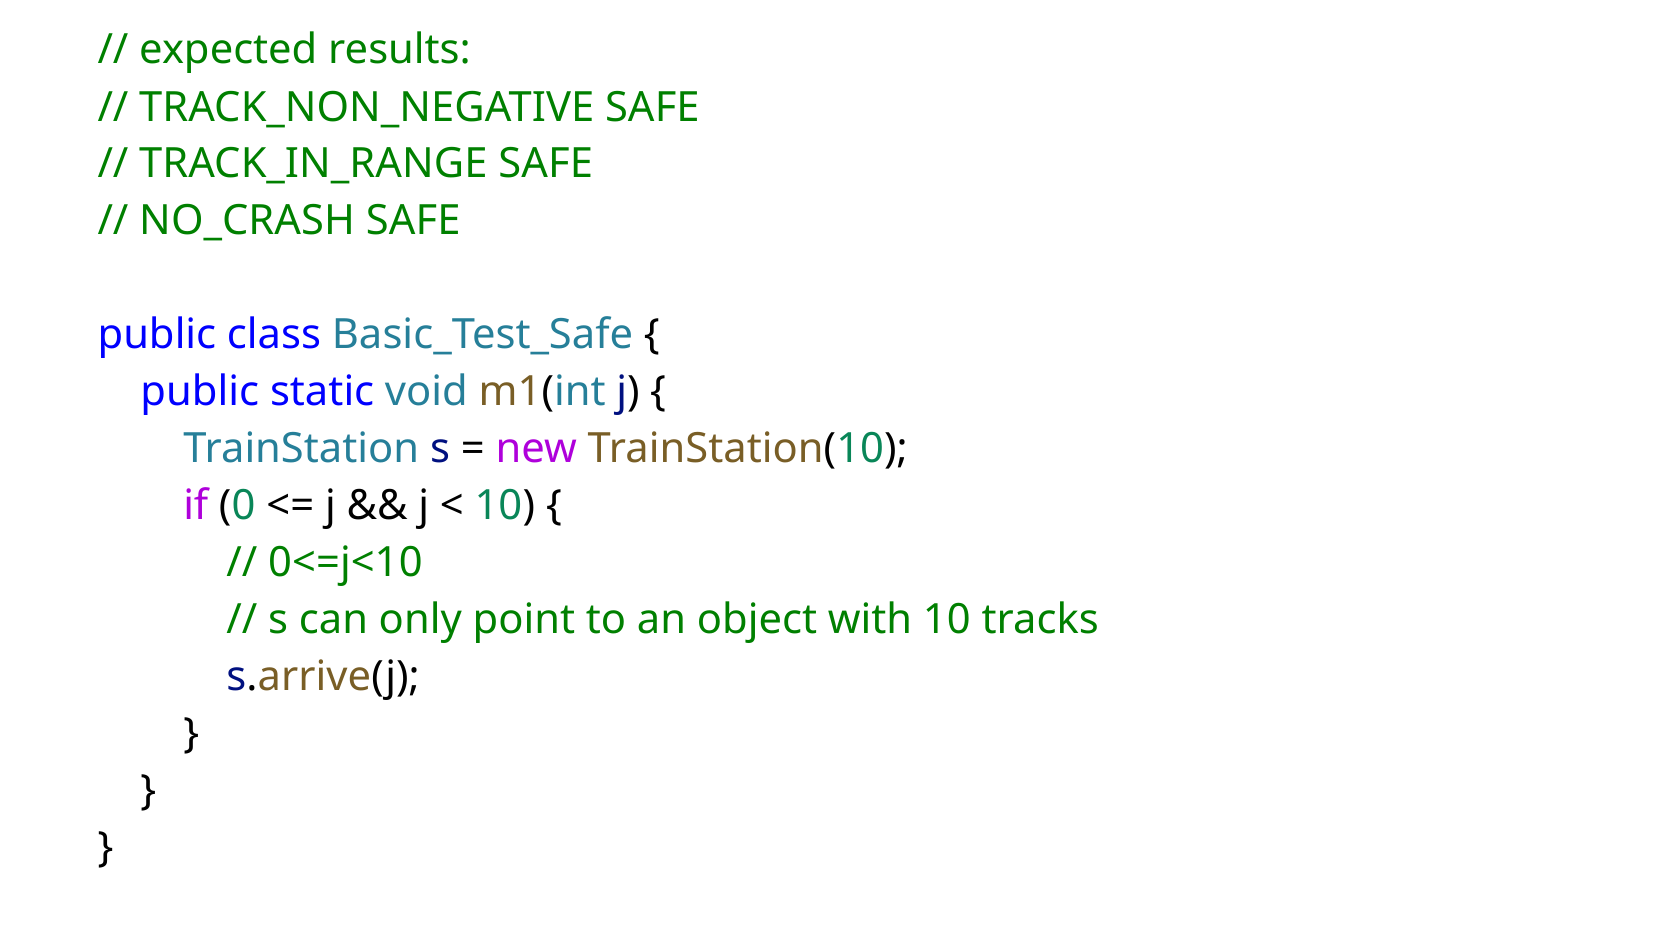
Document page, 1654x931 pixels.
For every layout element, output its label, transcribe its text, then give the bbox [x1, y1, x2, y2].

text_box // expected results: // TRACK_NON_NEGATIVE SAFE // TRACK_IN_RANGE SAFE // NO_CRASH SAFE public class Basic_Test_Safe { public static void m1(int j) { TrainStation s = new TrainStation(10); if (0 <= j && j < 10) { // 0<=j<10 // s can only point to an object with 10 tracks s.arrive(j); } } } [82, 11, 1568, 908]
